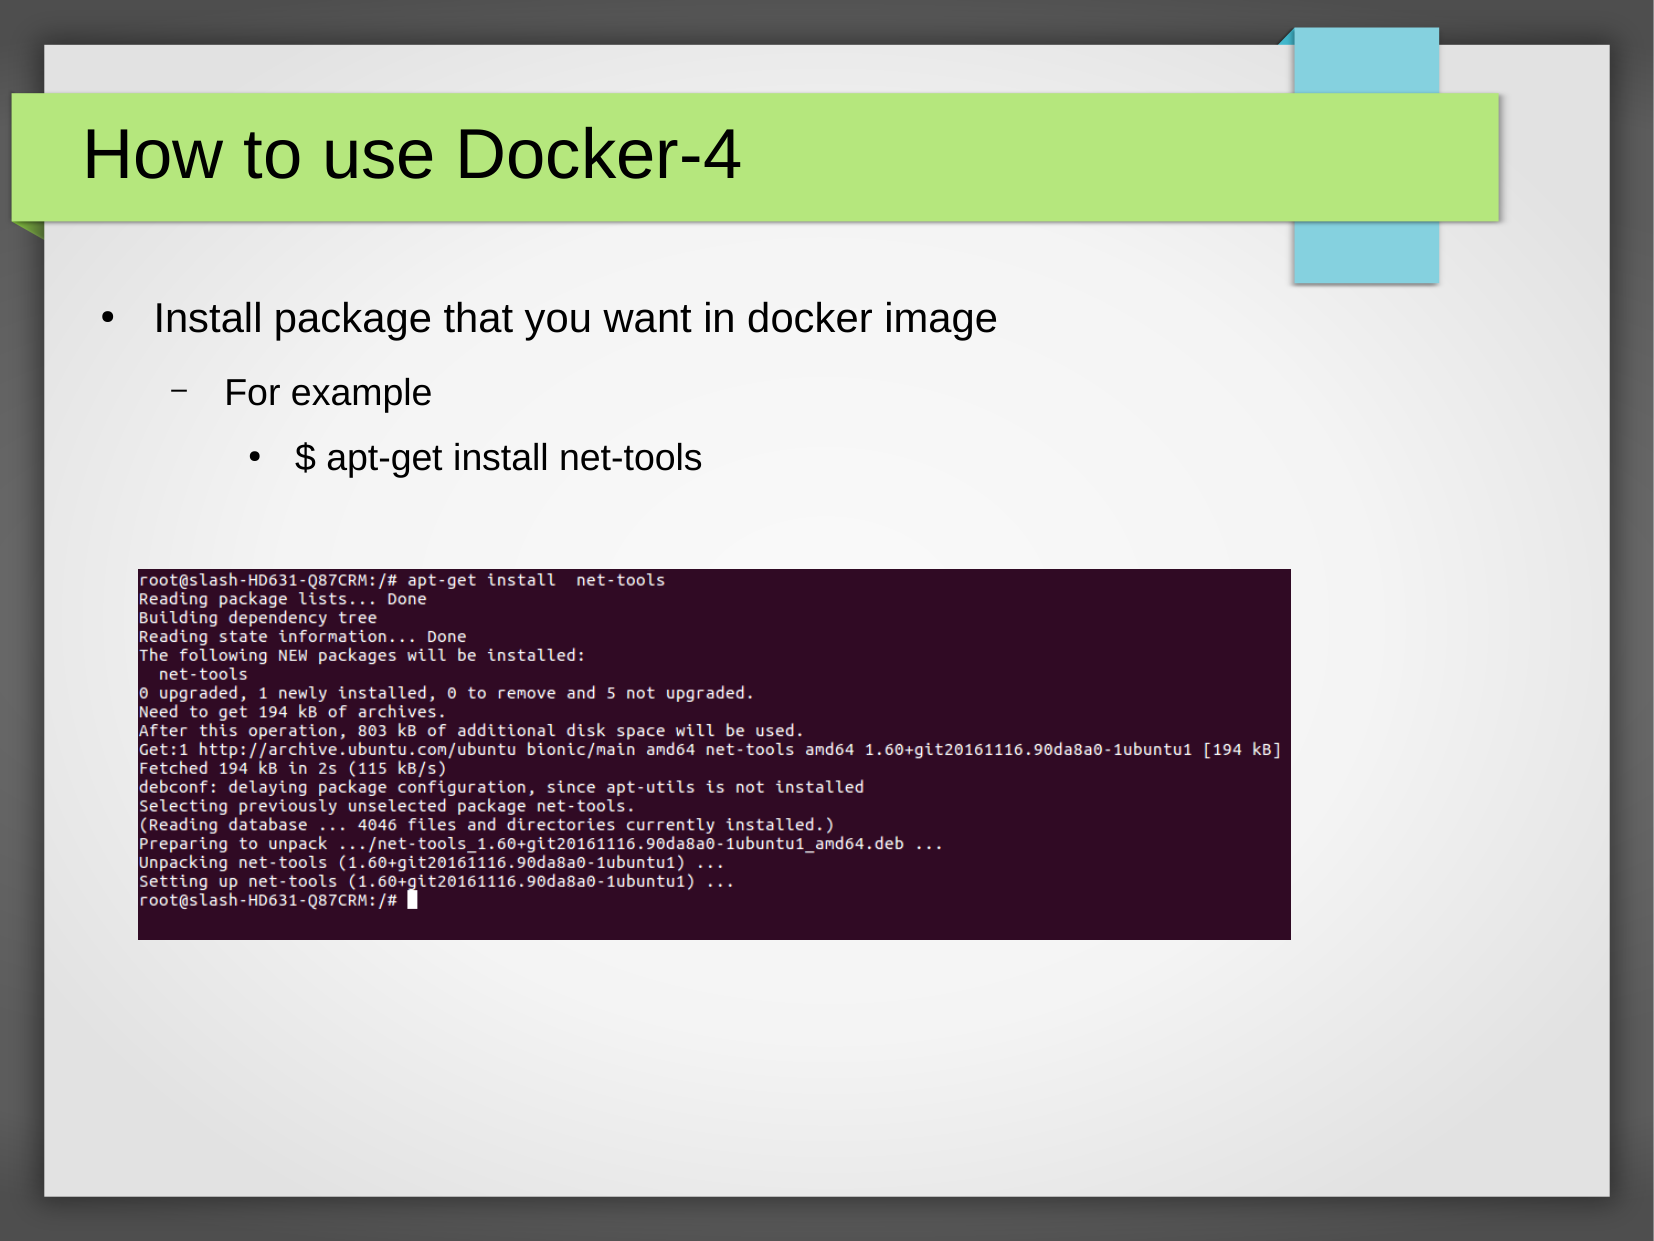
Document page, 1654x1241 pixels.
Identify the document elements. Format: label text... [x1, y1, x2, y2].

list Install package that you want in docker image For example $ apt-get install net-tools [82, 295, 1571, 1015]
title How to use Docker-4 [82, 94, 1264, 213]
picture [0, 0, 1654, 1241]
